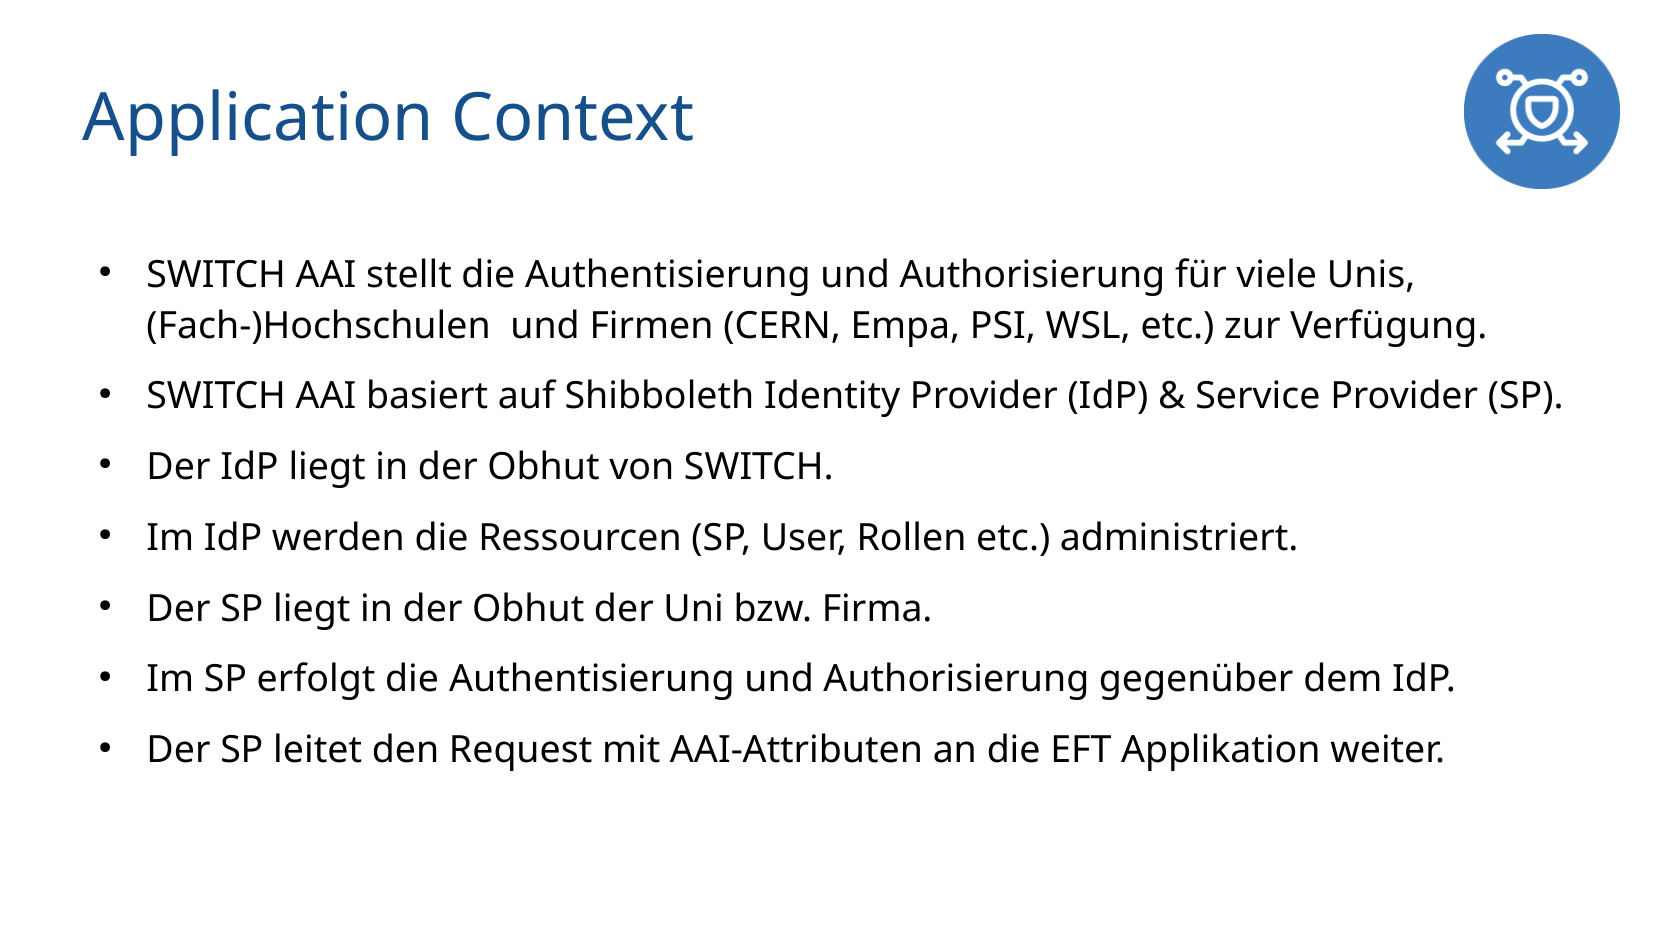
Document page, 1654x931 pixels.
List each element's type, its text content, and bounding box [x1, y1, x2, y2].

list SWITCH AAI stellt die Authentisierung und Authorisierung für viele Unis, (Fach-)Hochschulen und Firmen (CERN, Empa, PSI, WSL, etc.) zur Verfügung. SWITCH AAI basiert auf Shibboleth Identity Provider (IdP) & Service Provider (SP). Der IdP liegt in der Obhut von SWITCH. Im IdP werden die Ressourcen (SP, User, Rollen etc.) administriert. Der SP liegt in der Obhut der Uni bzw. Firma. Im SP erfolgt die Authentisierung und Authorisierung gegenüber dem IdP. Der SP leitet den Request mit AAI-Attributen an die EFT Applikation weiter. [82, 247, 1571, 787]
title Application Context [82, 37, 1571, 193]
picture [1464, 34, 1620, 190]
